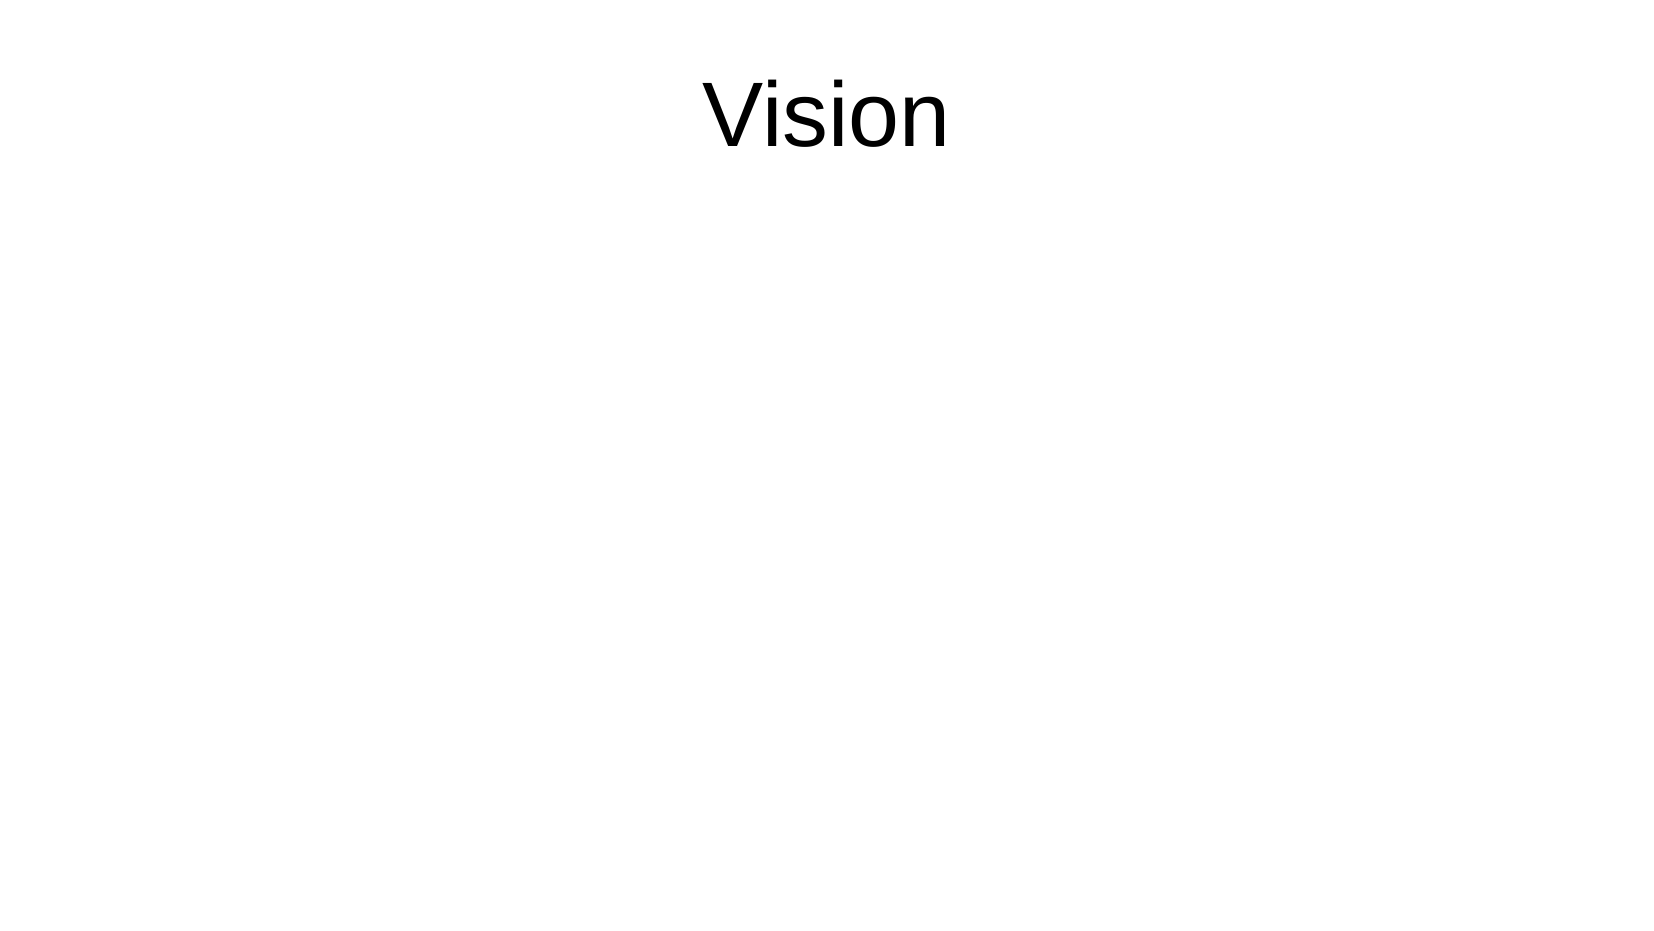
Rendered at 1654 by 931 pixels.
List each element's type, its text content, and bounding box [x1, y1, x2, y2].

title Vision [82, 37, 1571, 193]
